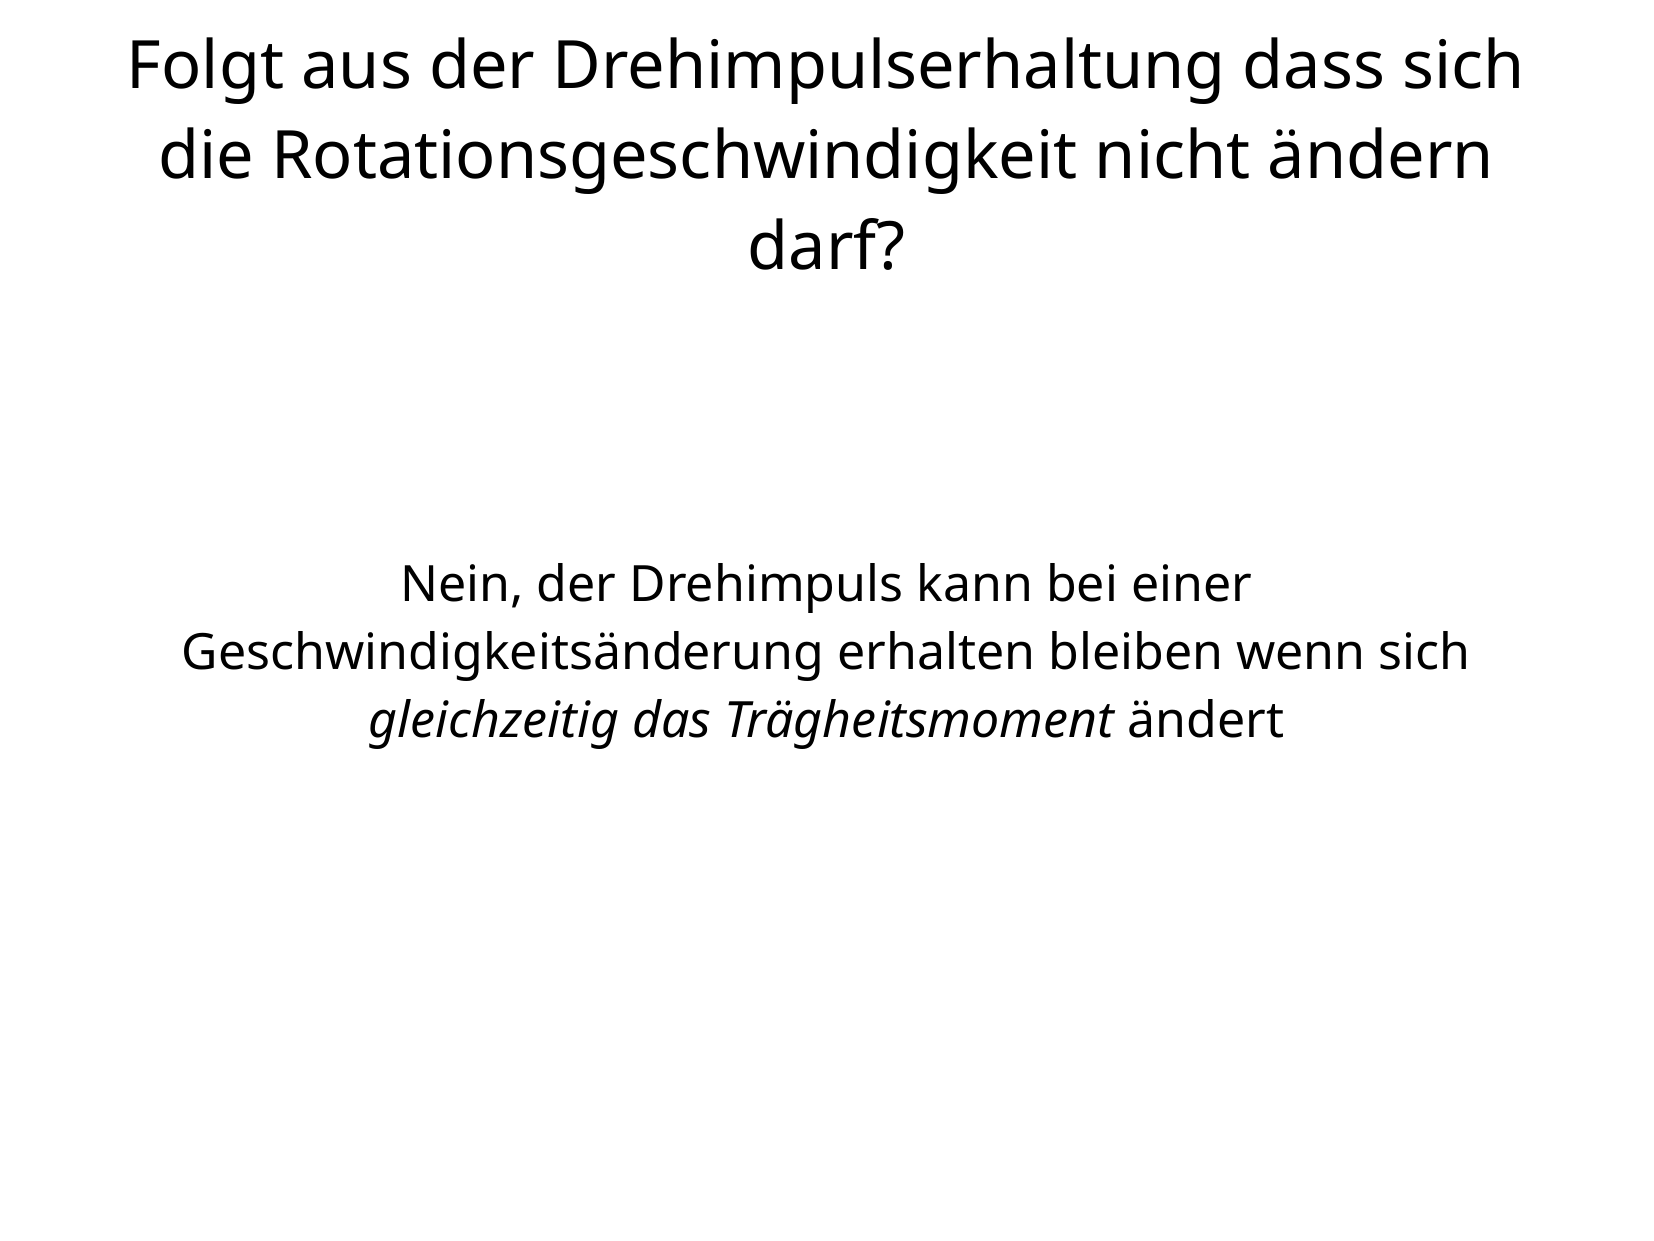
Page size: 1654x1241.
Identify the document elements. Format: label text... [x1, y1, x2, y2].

subtitle Nein, der Drehimpuls kann bei einer Geschwindigkeitsänderung erhalten bleiben wenn sich gleichzeitig das Trägheitsmoment ändert [82, 290, 1571, 1010]
title Folgt aus der Drehimpulserhaltung dass sich die Rotationsgeschwindigkeit nicht ändern darf? [82, 49, 1571, 257]
